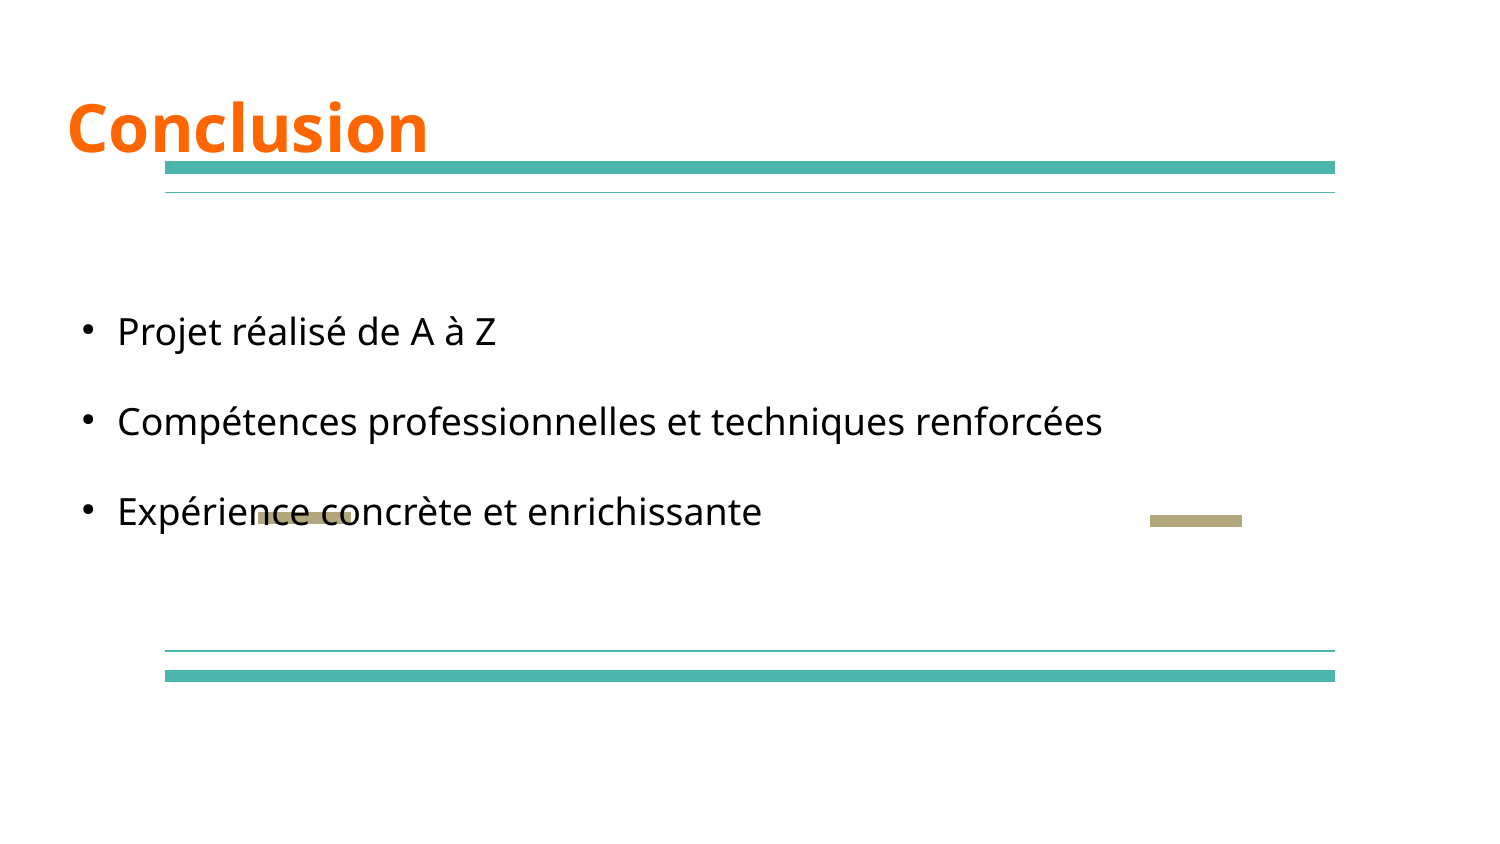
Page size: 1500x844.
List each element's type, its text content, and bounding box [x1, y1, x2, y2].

list Projet réalisé de A à Z Compétences professionnelles et techniques renforcées Expérience concrète et enrichissante [66, 248, 1350, 686]
title Conclusion [51, 70, 1450, 187]
